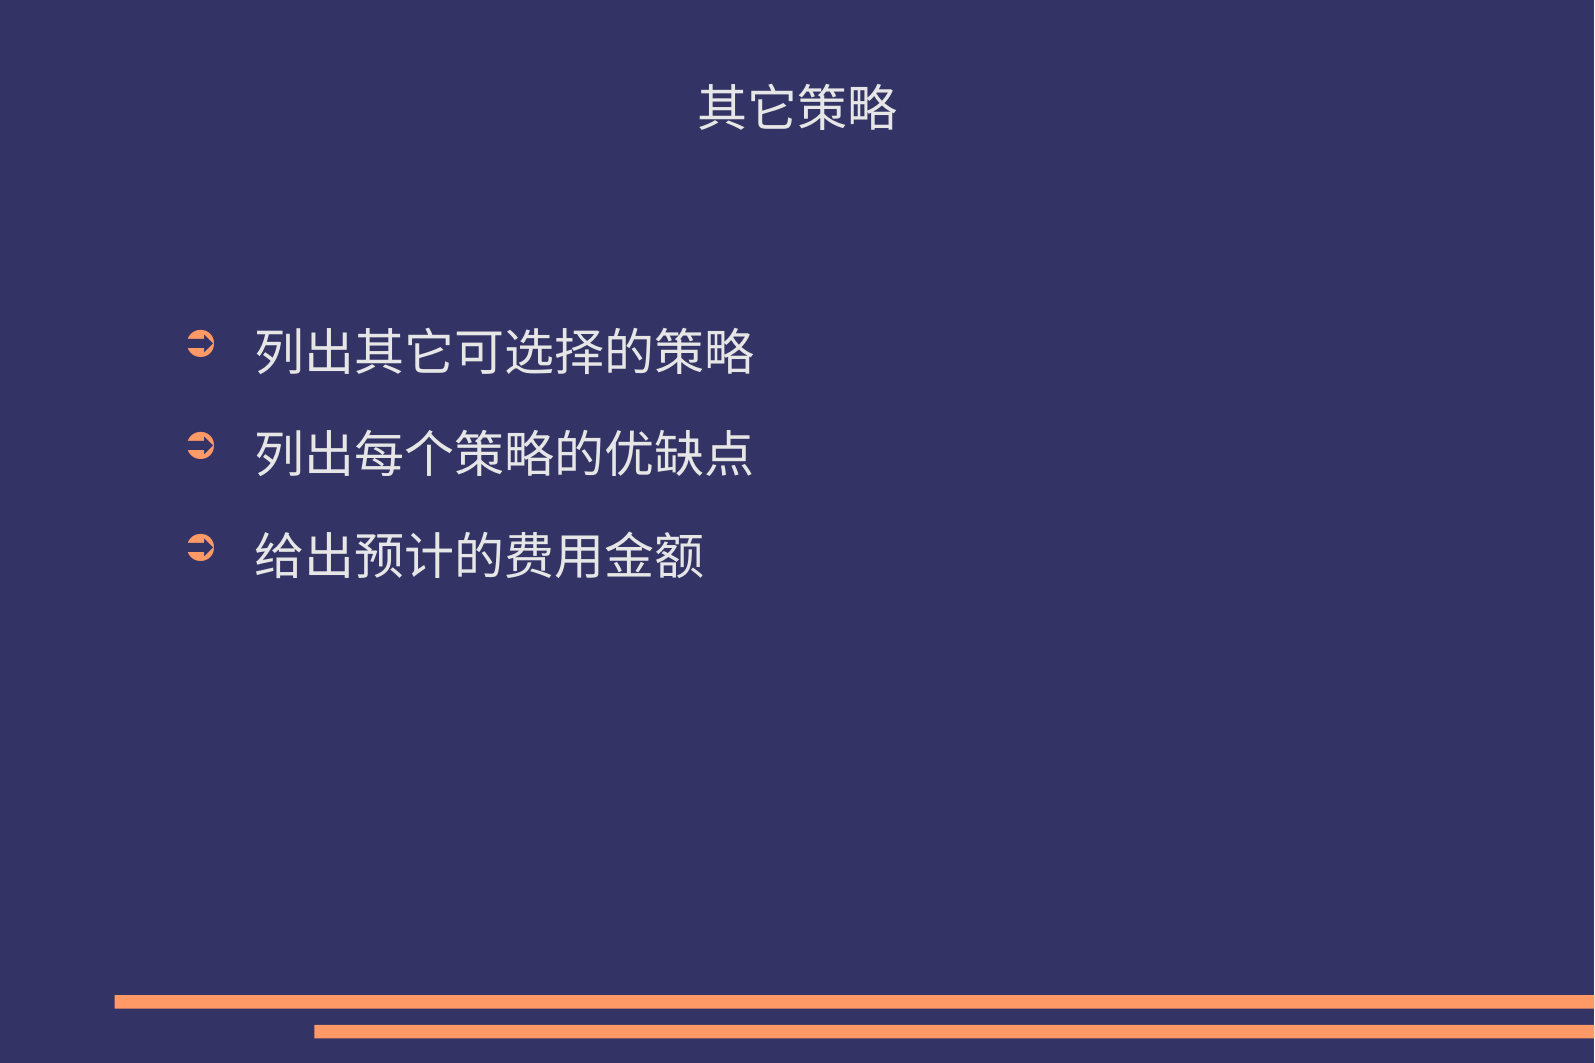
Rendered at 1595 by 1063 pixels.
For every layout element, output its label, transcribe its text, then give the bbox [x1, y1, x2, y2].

list 列出其它可选择的策略 列出每个策略的优缺点 给出预计的费用金额 [172, 312, 1514, 983]
title 其它策略 [117, 16, 1479, 194]
